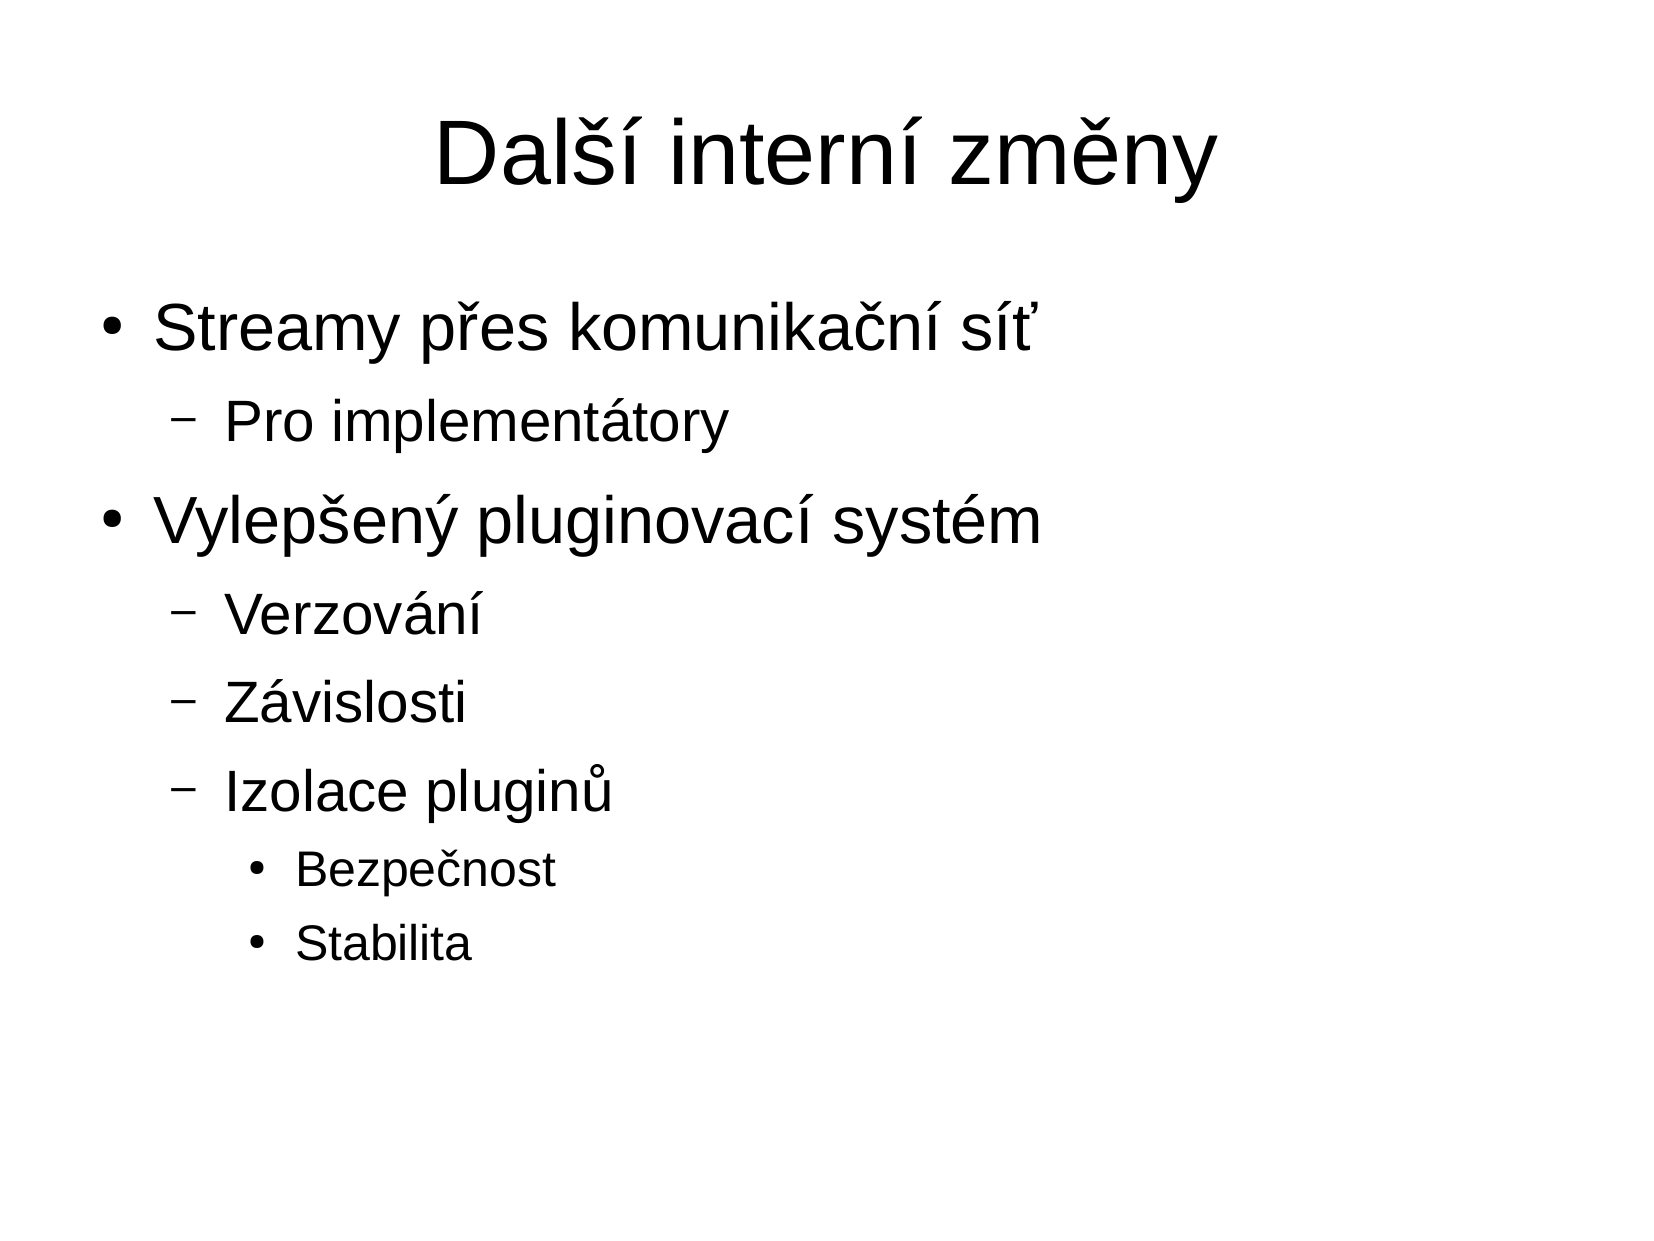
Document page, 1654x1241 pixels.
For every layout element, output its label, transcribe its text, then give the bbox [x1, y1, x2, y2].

list Streamy přes komunikační síť Pro implementátory Vylepšený pluginovací systém Verzování Závislosti Izolace pluginů Bezpečnost Stabilita [82, 290, 1571, 1010]
title Další interní změny [82, 49, 1571, 257]
